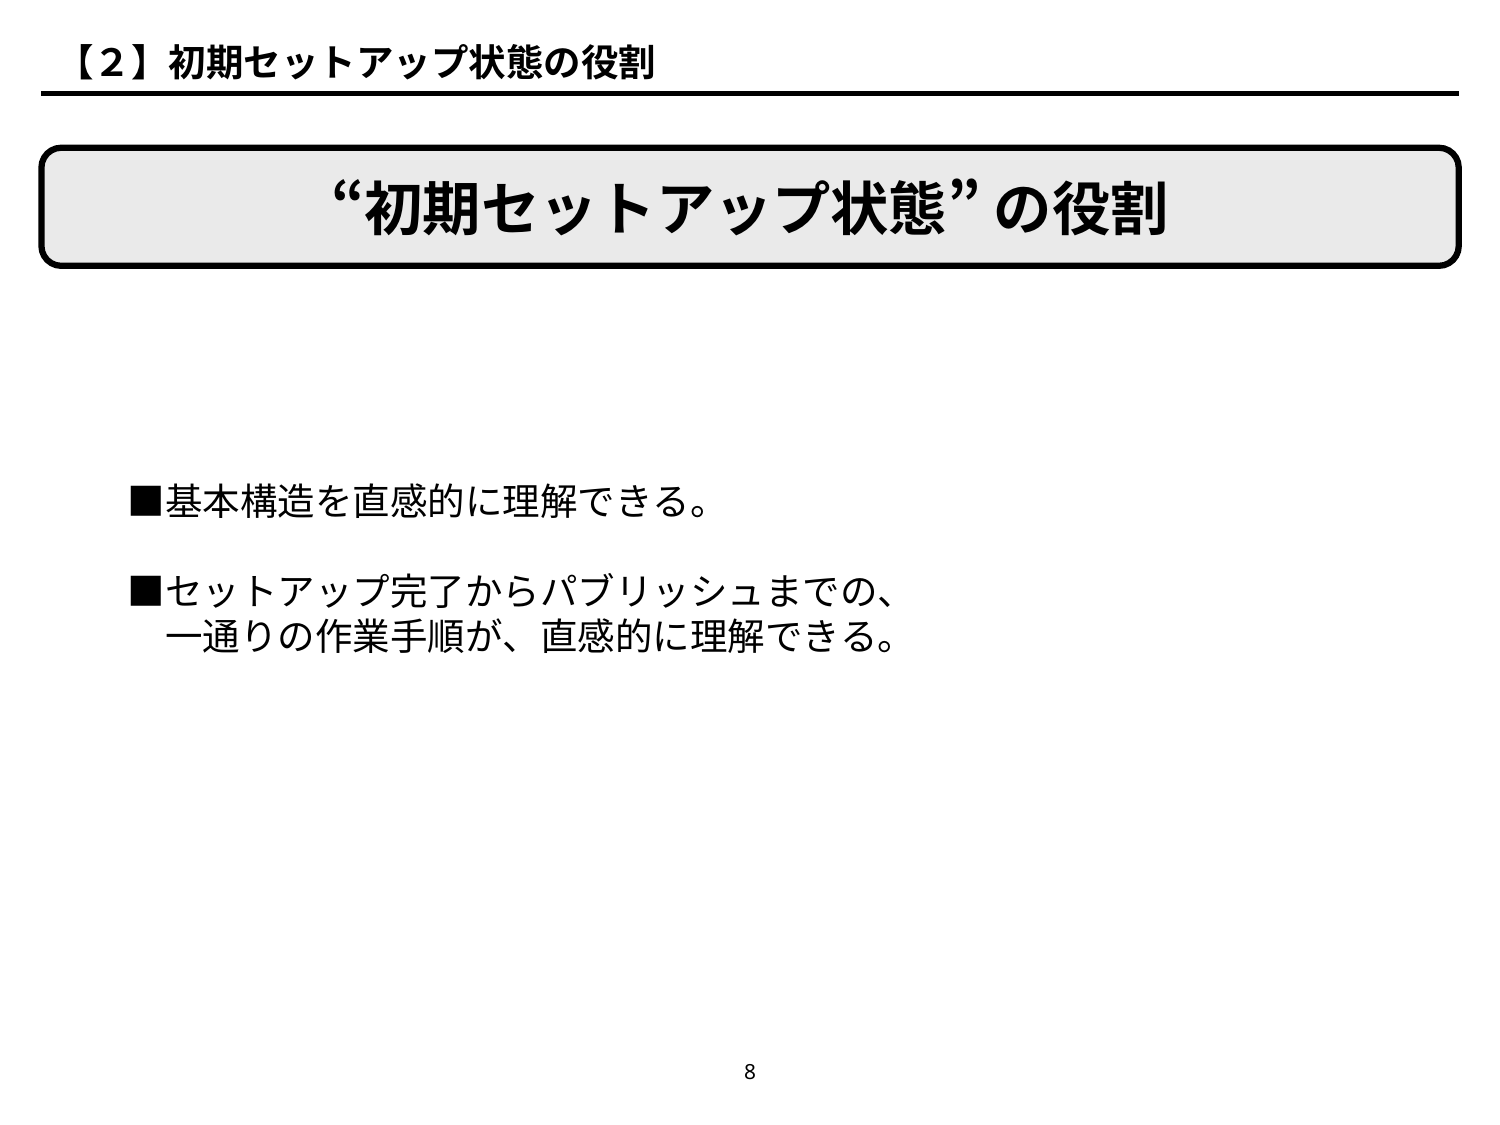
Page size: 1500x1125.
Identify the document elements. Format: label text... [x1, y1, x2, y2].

text_box “初期セットアップ状態” の役割 [41, 147, 1459, 266]
text_box ■基本構造を直感的に理解できる。 ■セットアップ完了からパブリッシュまでの、 一通りの作業手順が、直感的に理解できる。 [112, 470, 930, 666]
title 【２】初期セットアップ状態の役割 [41, 24, 1459, 97]
